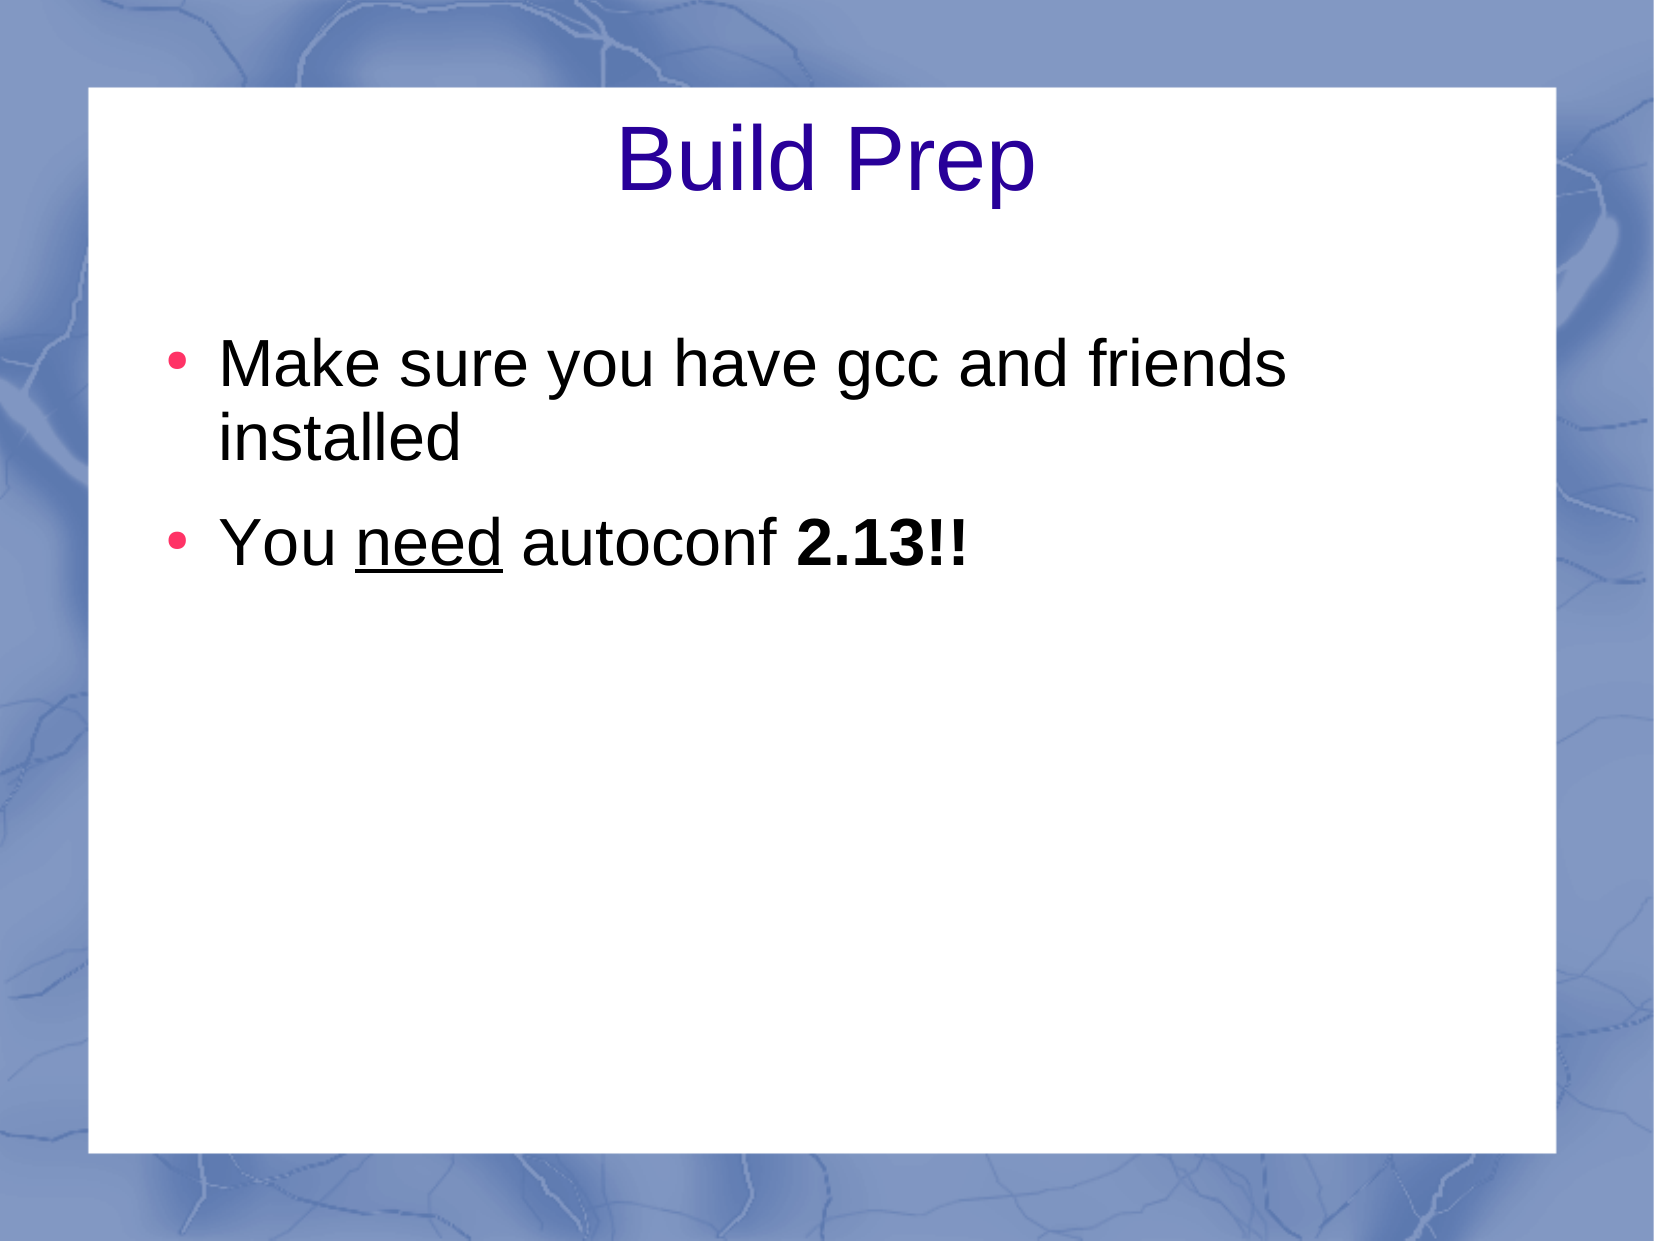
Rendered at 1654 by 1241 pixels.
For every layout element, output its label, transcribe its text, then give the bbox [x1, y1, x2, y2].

title Build Prep [82, 62, 1571, 256]
list Make sure you have gcc and friends installed You need autoconf 2.13!! [147, 325, 1506, 1010]
picture [0, 0, 1654, 1241]
